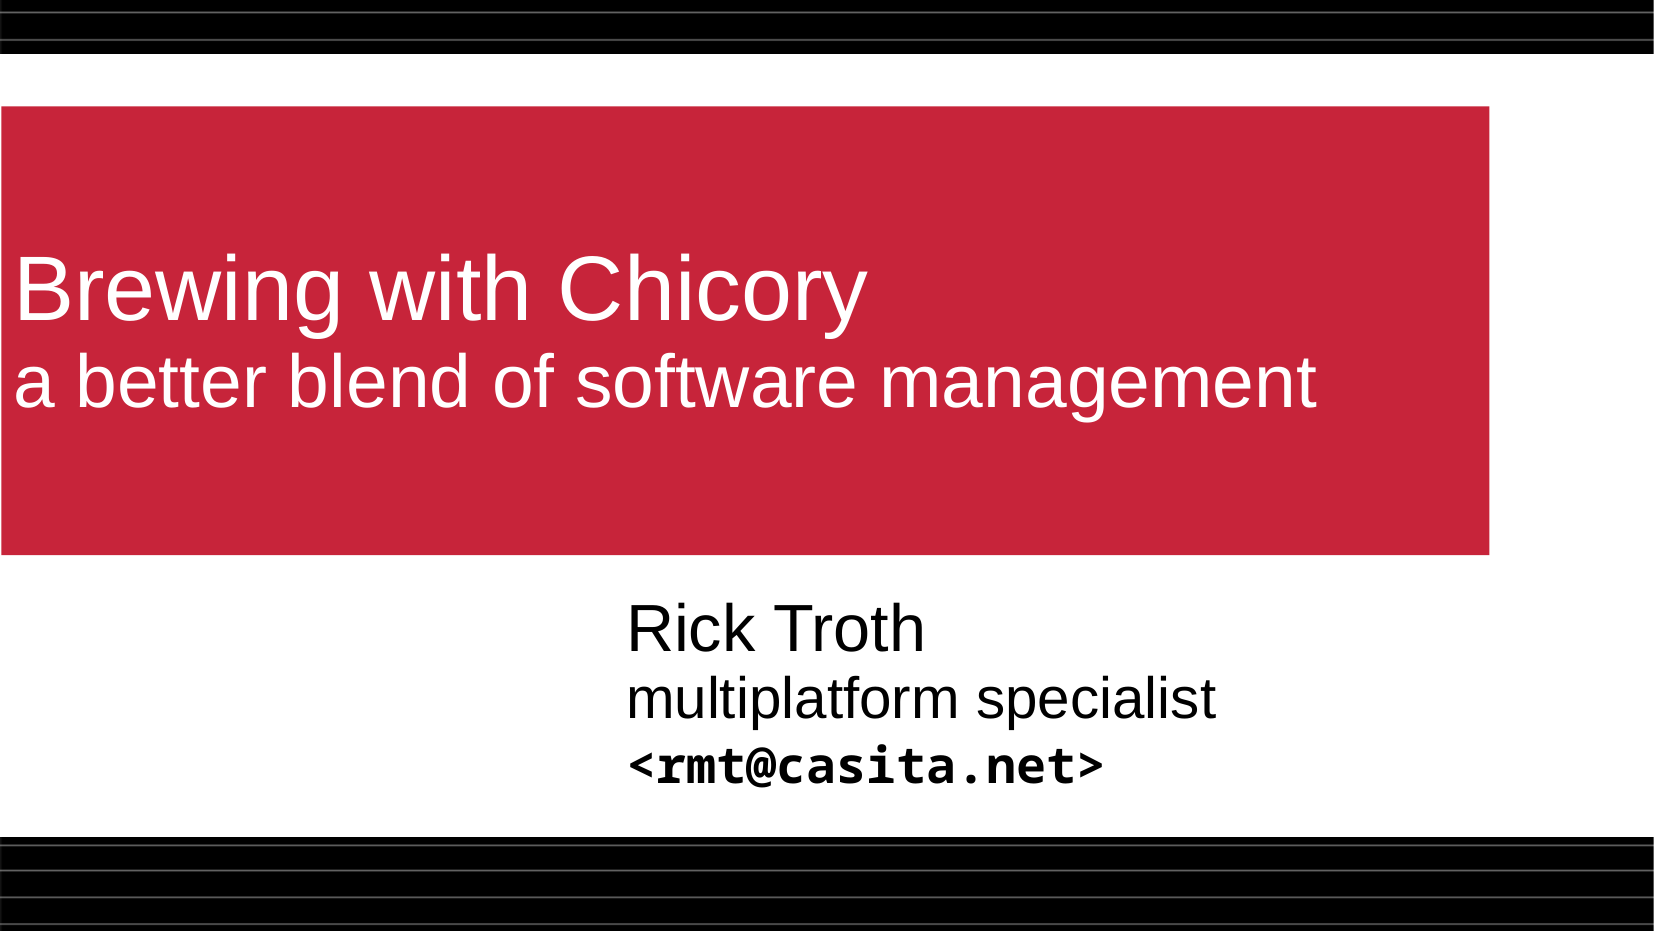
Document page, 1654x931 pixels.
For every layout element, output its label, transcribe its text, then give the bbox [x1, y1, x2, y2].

title Brewing with Chicory a better blend of software management [1, 106, 1490, 556]
picture [0, 837, 625, 931]
subtitle Rick Troth multiplatform specialist <rmt@casita.net> [625, 590, 1489, 931]
picture [1489, 837, 1654, 931]
picture [0, 0, 1654, 54]
